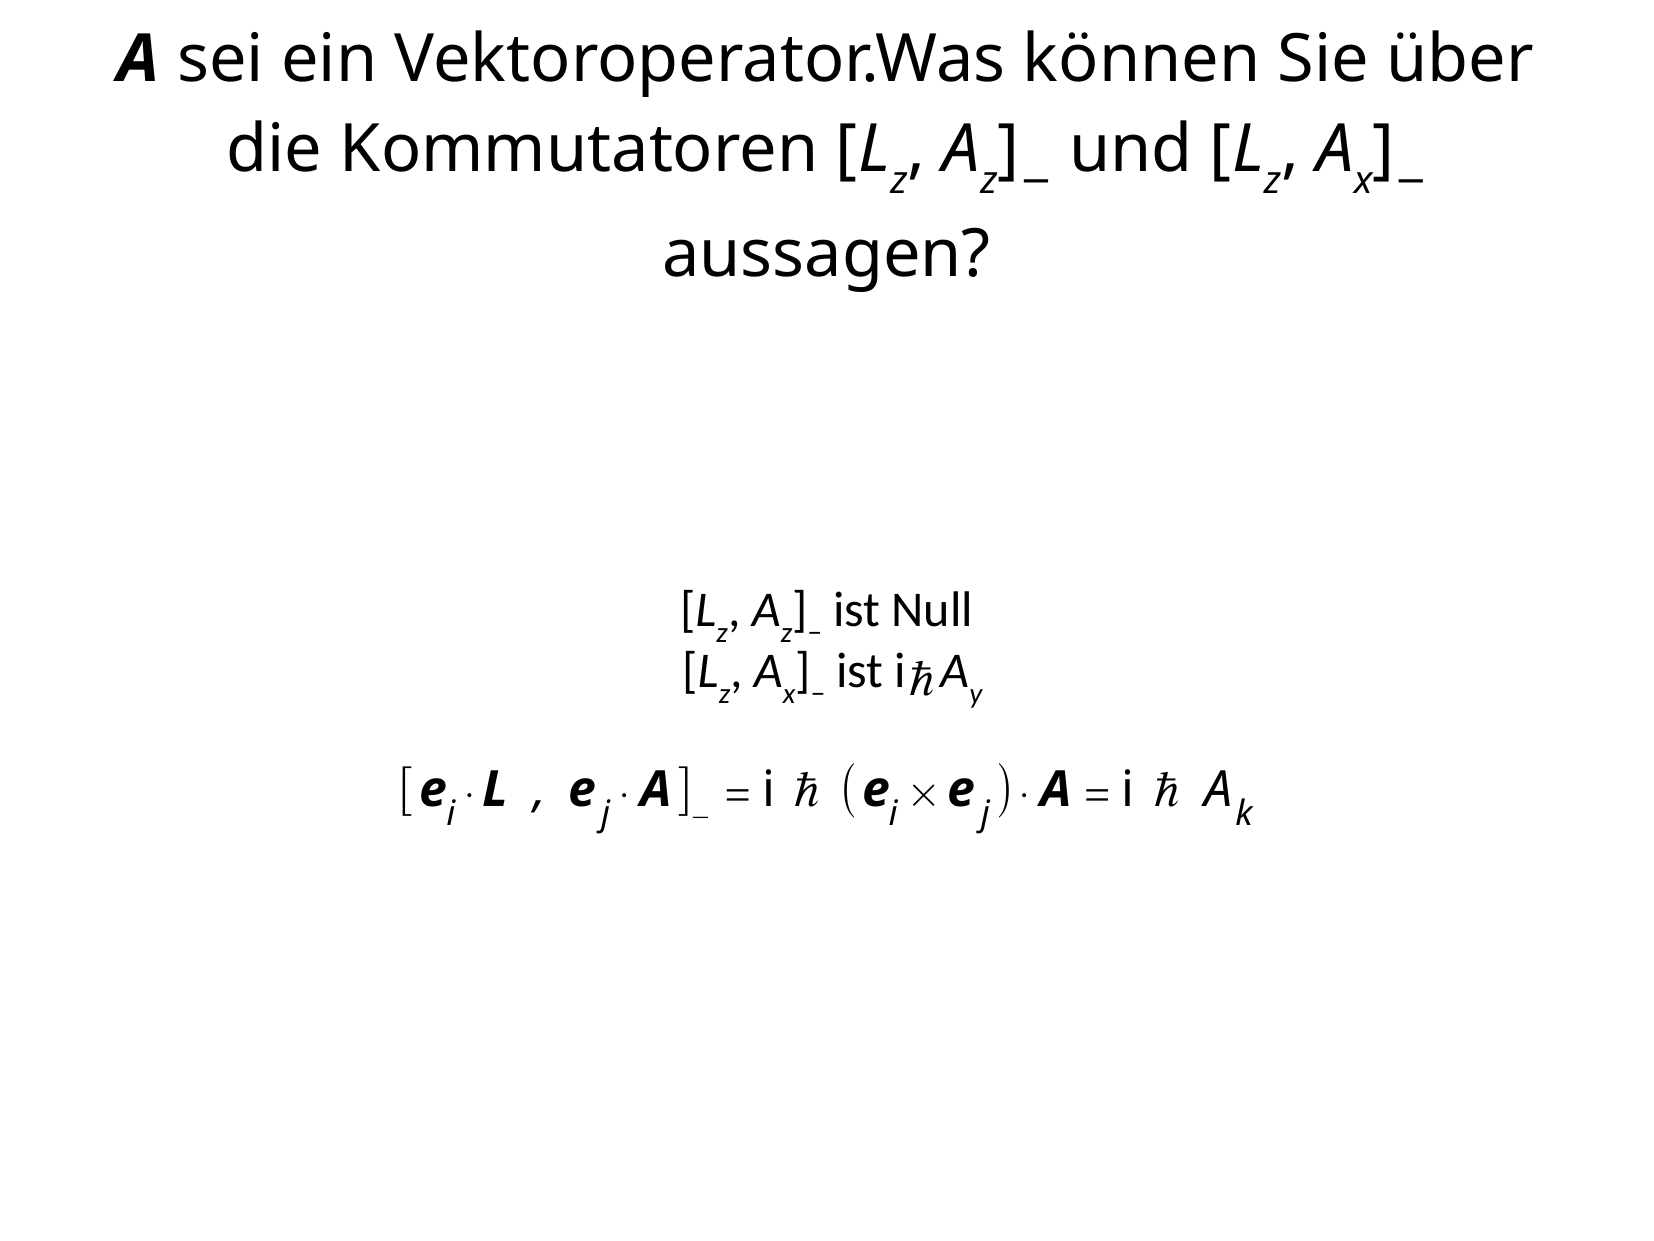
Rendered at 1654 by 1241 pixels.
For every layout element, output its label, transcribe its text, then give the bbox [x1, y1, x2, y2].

subtitle [Lz, Az]− ist Null [Lz, Ax]− ist i Ay [82, 290, 1571, 1010]
chart [901, 654, 941, 705]
chart [393, 759, 1261, 835]
title A sei ein Vektoroperator.Was können Sie über die Kommutatoren [Lz, Az]− und [Lz, Ax]− aussagen? [82, 49, 1571, 257]
